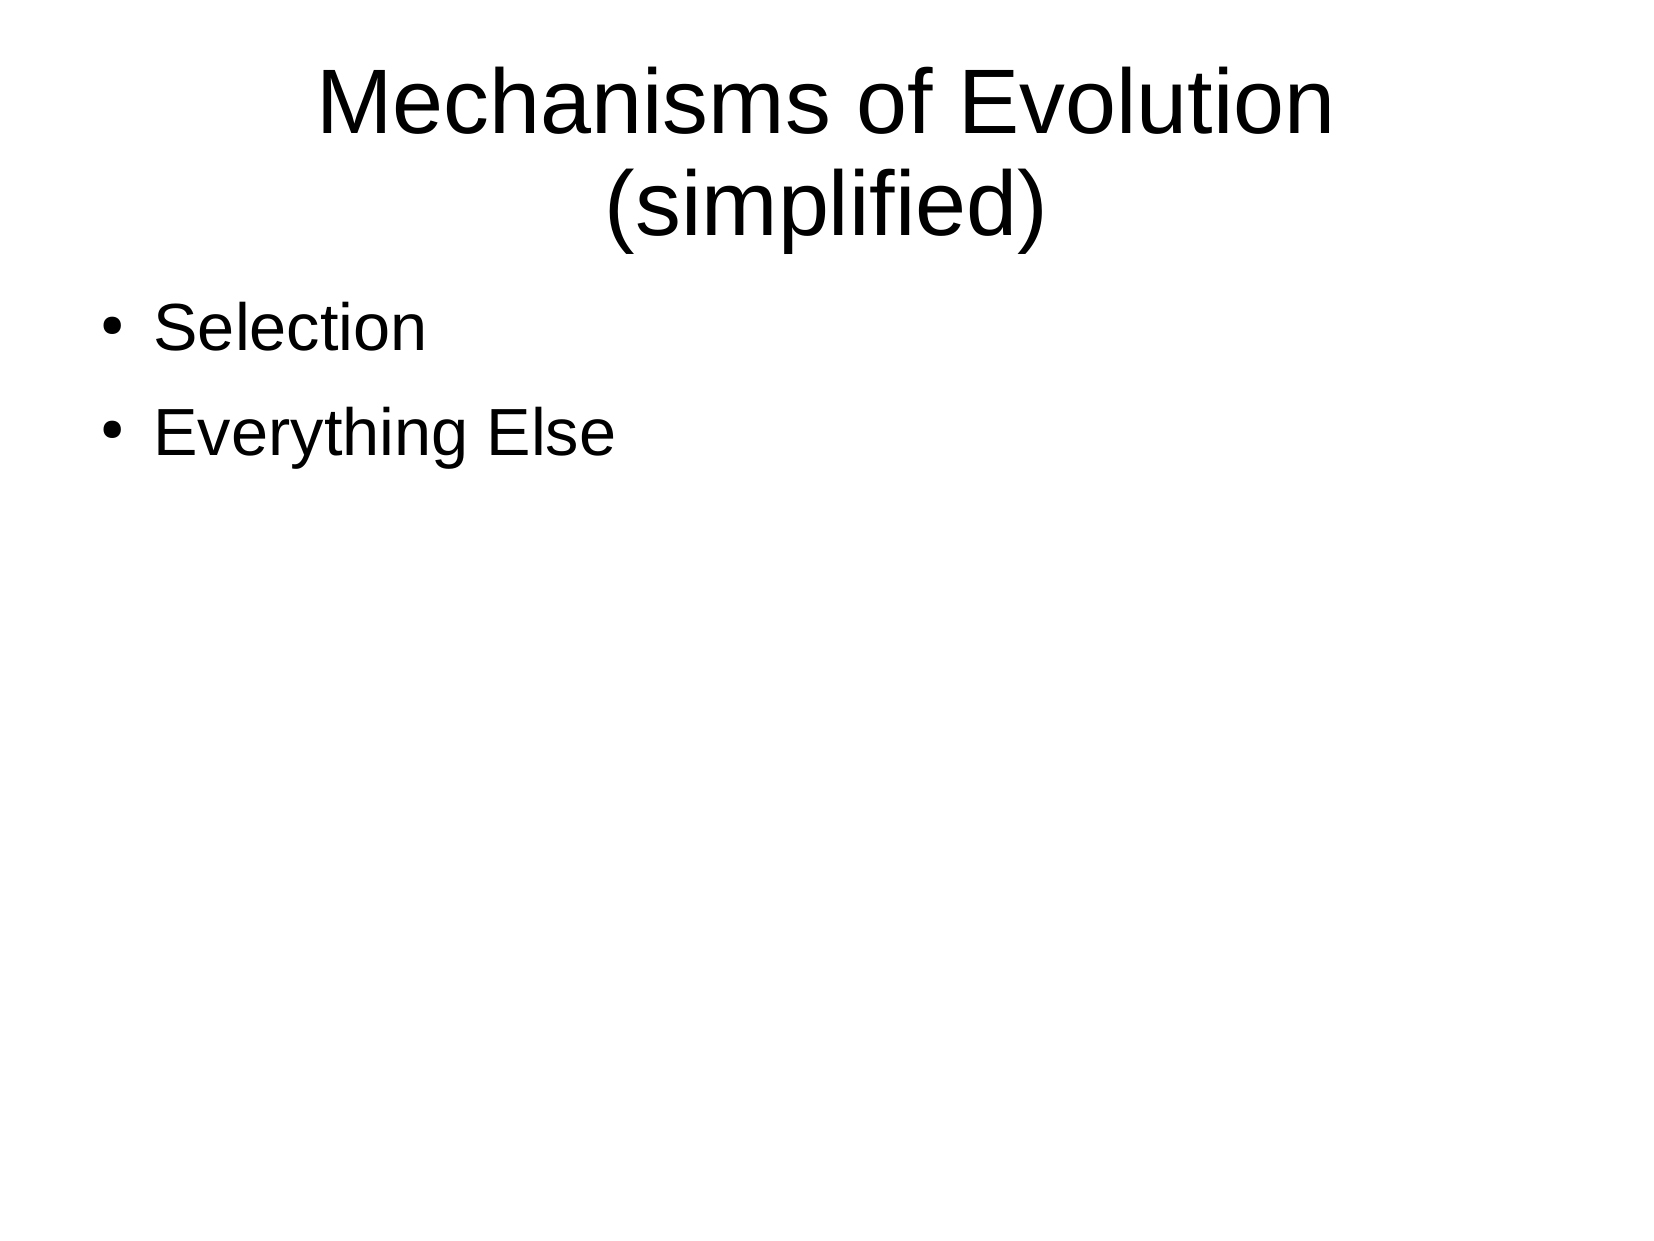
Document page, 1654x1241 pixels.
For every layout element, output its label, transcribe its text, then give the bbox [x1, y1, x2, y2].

title Mechanisms of Evolution (simplified) [82, 49, 1571, 257]
list Selection Everything Else [82, 290, 1571, 1010]
